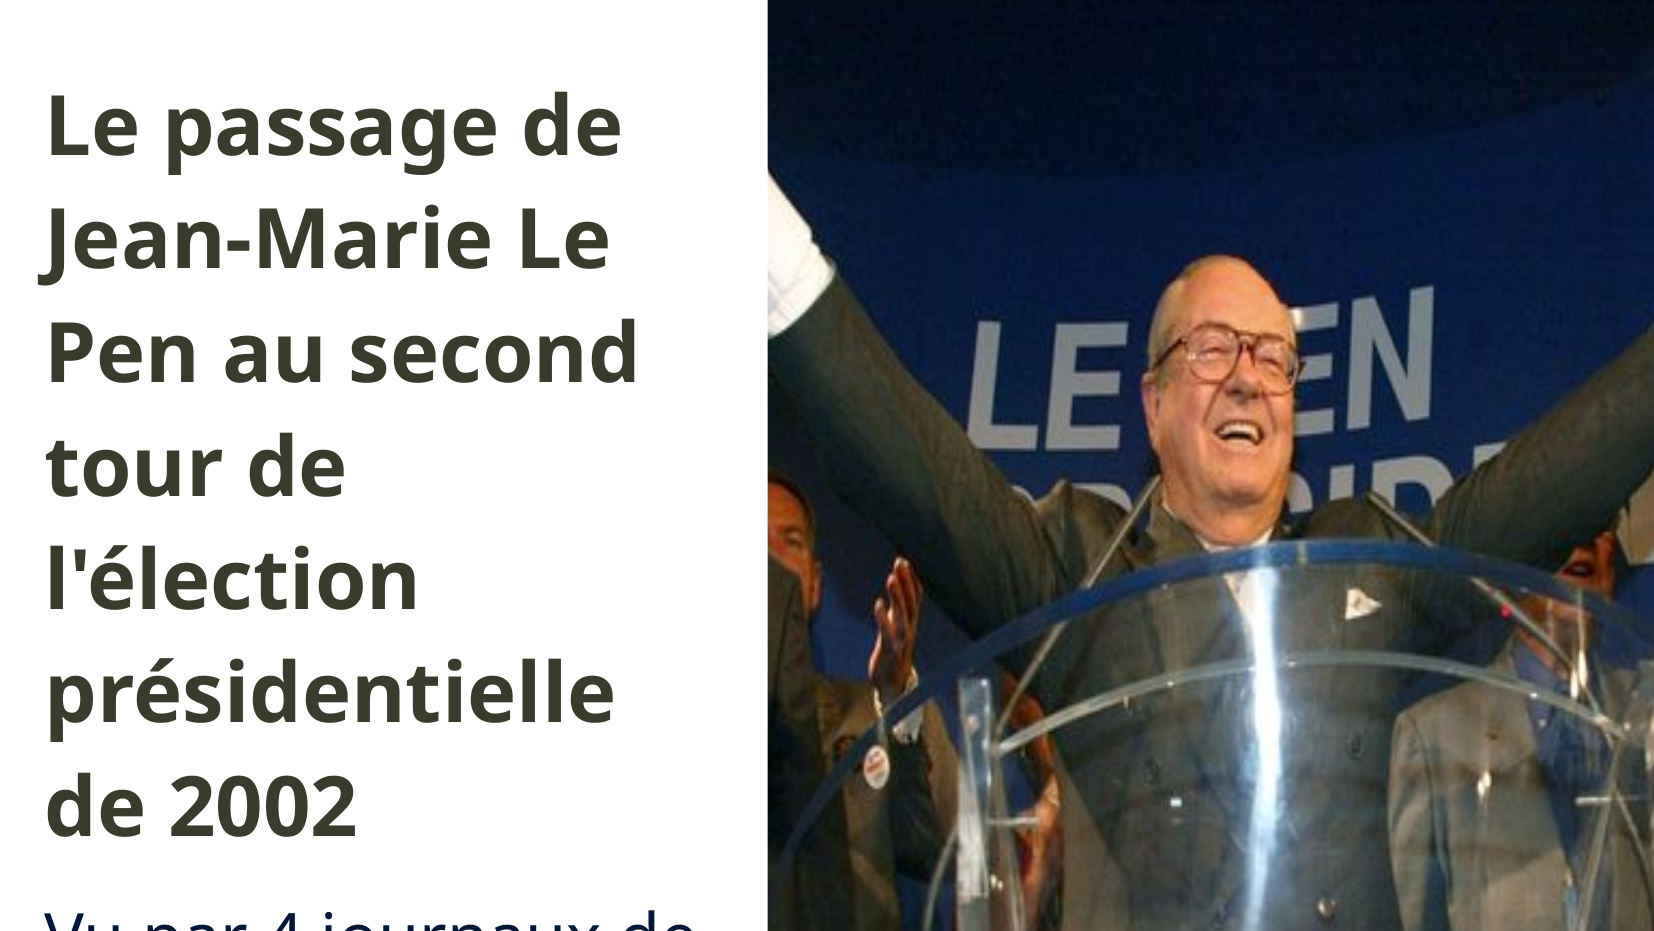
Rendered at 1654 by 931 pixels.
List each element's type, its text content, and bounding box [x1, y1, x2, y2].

picture [767, 0, 1654, 931]
text_box Le passage de Jean-Marie Le Pen au second tour de l'élection présidentielle de 2002 Vu par 4 journaux de la presse Française [29, 59, 739, 875]
